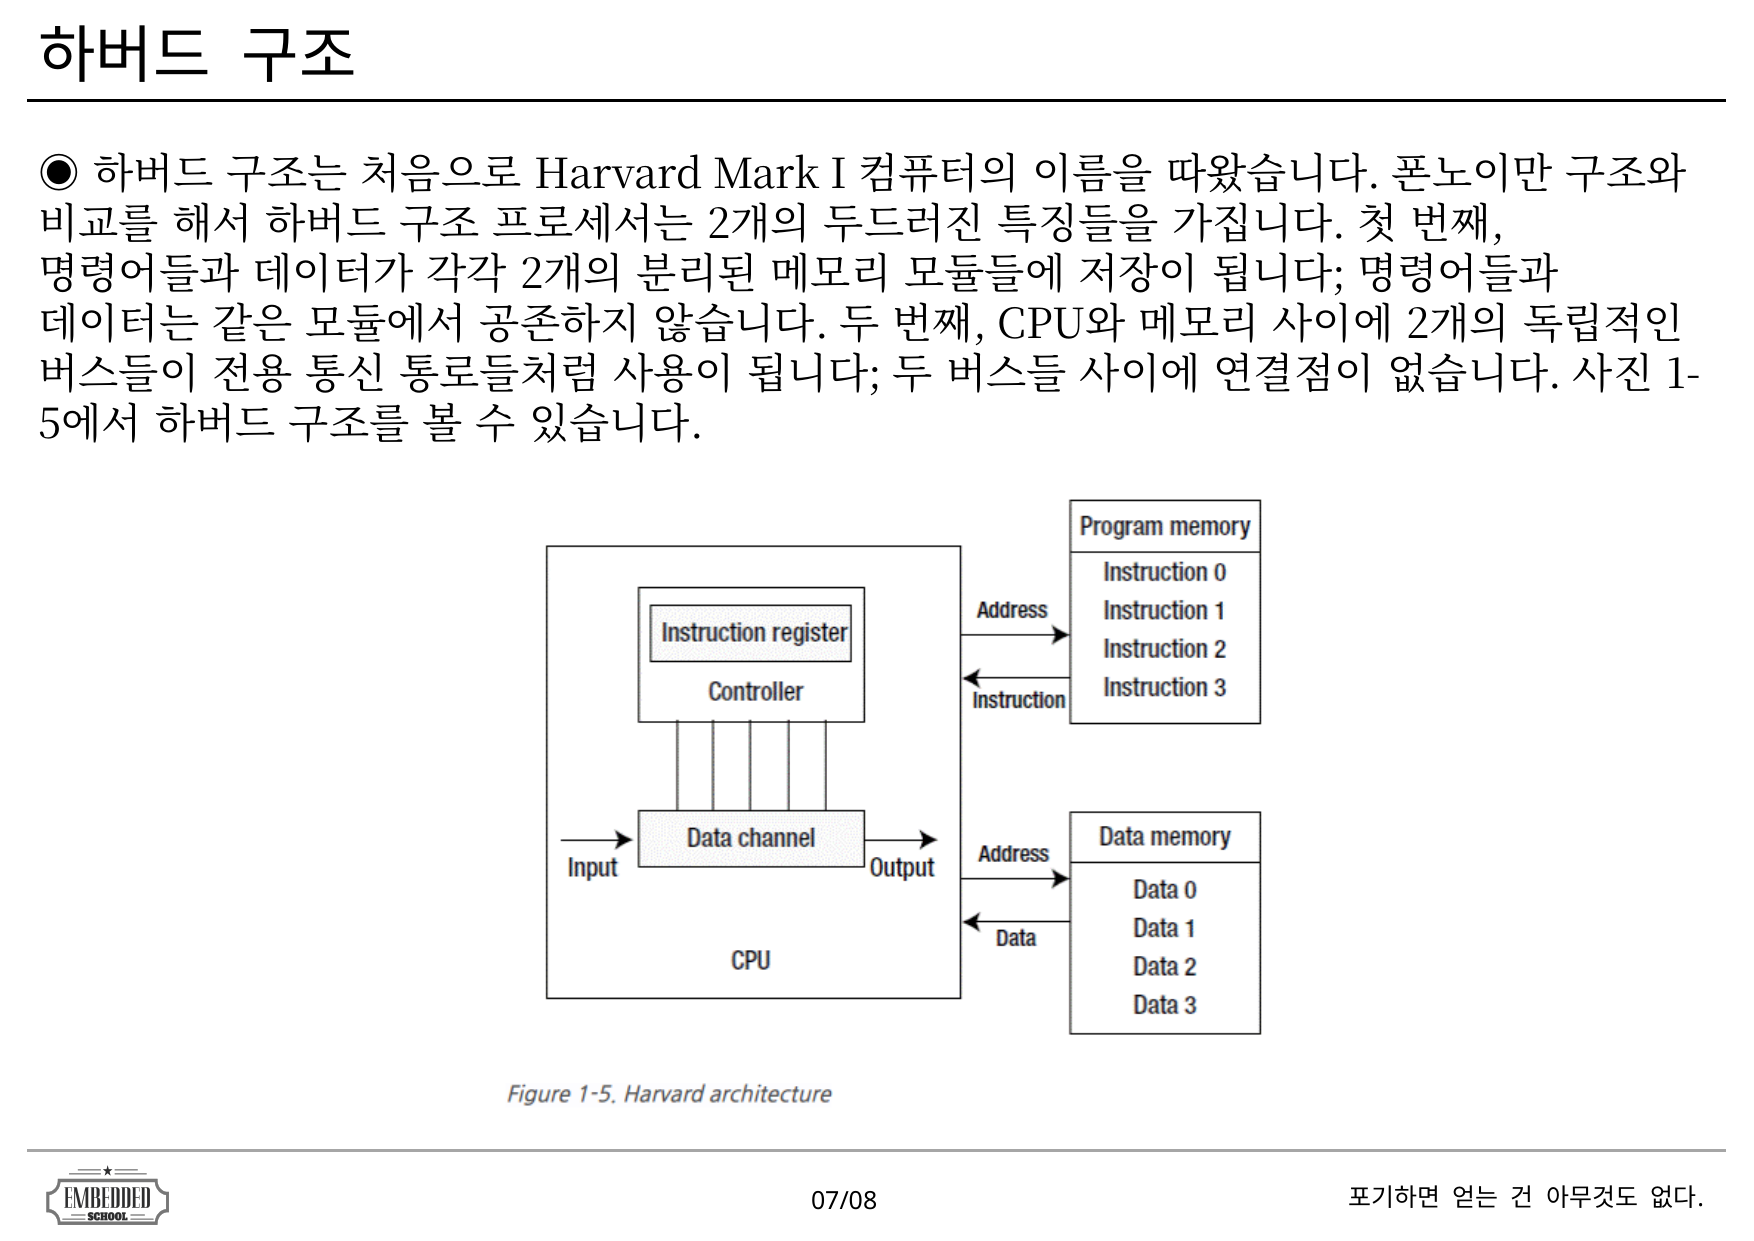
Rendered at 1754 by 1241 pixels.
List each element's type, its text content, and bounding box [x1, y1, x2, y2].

picture [496, 460, 1285, 1123]
text_box 하버드 구조 [23, 7, 1725, 98]
text_box 07/08 [765, 1177, 923, 1223]
text_box ◉ 하버드 구조는 처음으로 Harvard Mark I 컴퓨터의 이름을 따왔습니다. 폰노이만 구조와 비교를 해서 하버드 구조 프로세서는 2개의 두드러진 특징들을 가집니다. 첫 번째, 명령어들과 데이터가 각각 2개의 분리된 메모리 모듈들에 저장이 됩니다; 명령어들과 데이터는 같은 모듈에서 공존하지 않습니다. 두 번째, CPU와 메모리 사이에 2개의 독립적인 버스들이 전용 통신 통로들처럼 사용이 됩니다; 두 버스들 사이에 연결점이 없습니다. 사진 1-5에서 하버드 구조를 볼 수 있습니다. [23, 139, 1725, 1241]
